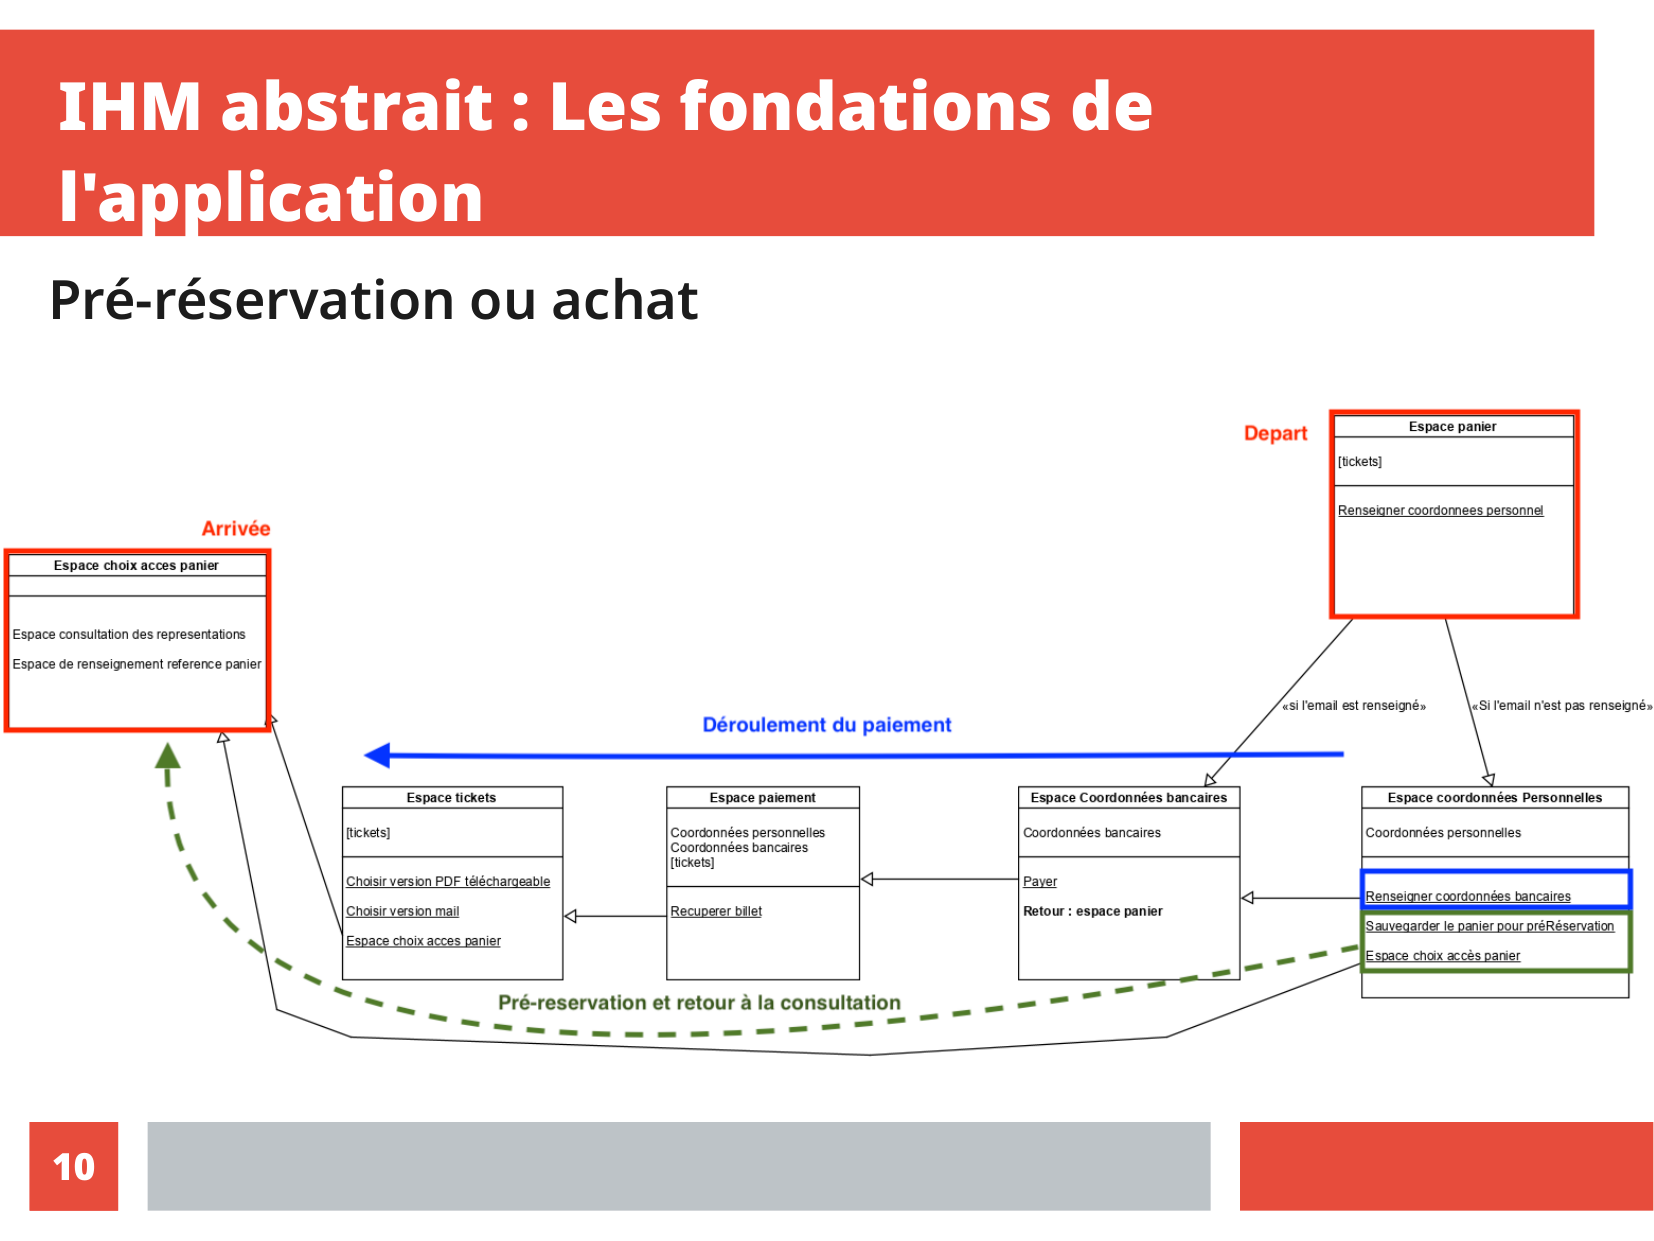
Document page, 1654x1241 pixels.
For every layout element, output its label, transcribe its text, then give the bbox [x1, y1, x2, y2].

picture [3, 359, 1654, 1061]
title IHM abstrait : Les fondations de l'application [59, 59, 1595, 207]
list Pré-réservation ou achat [48, 261, 1555, 349]
